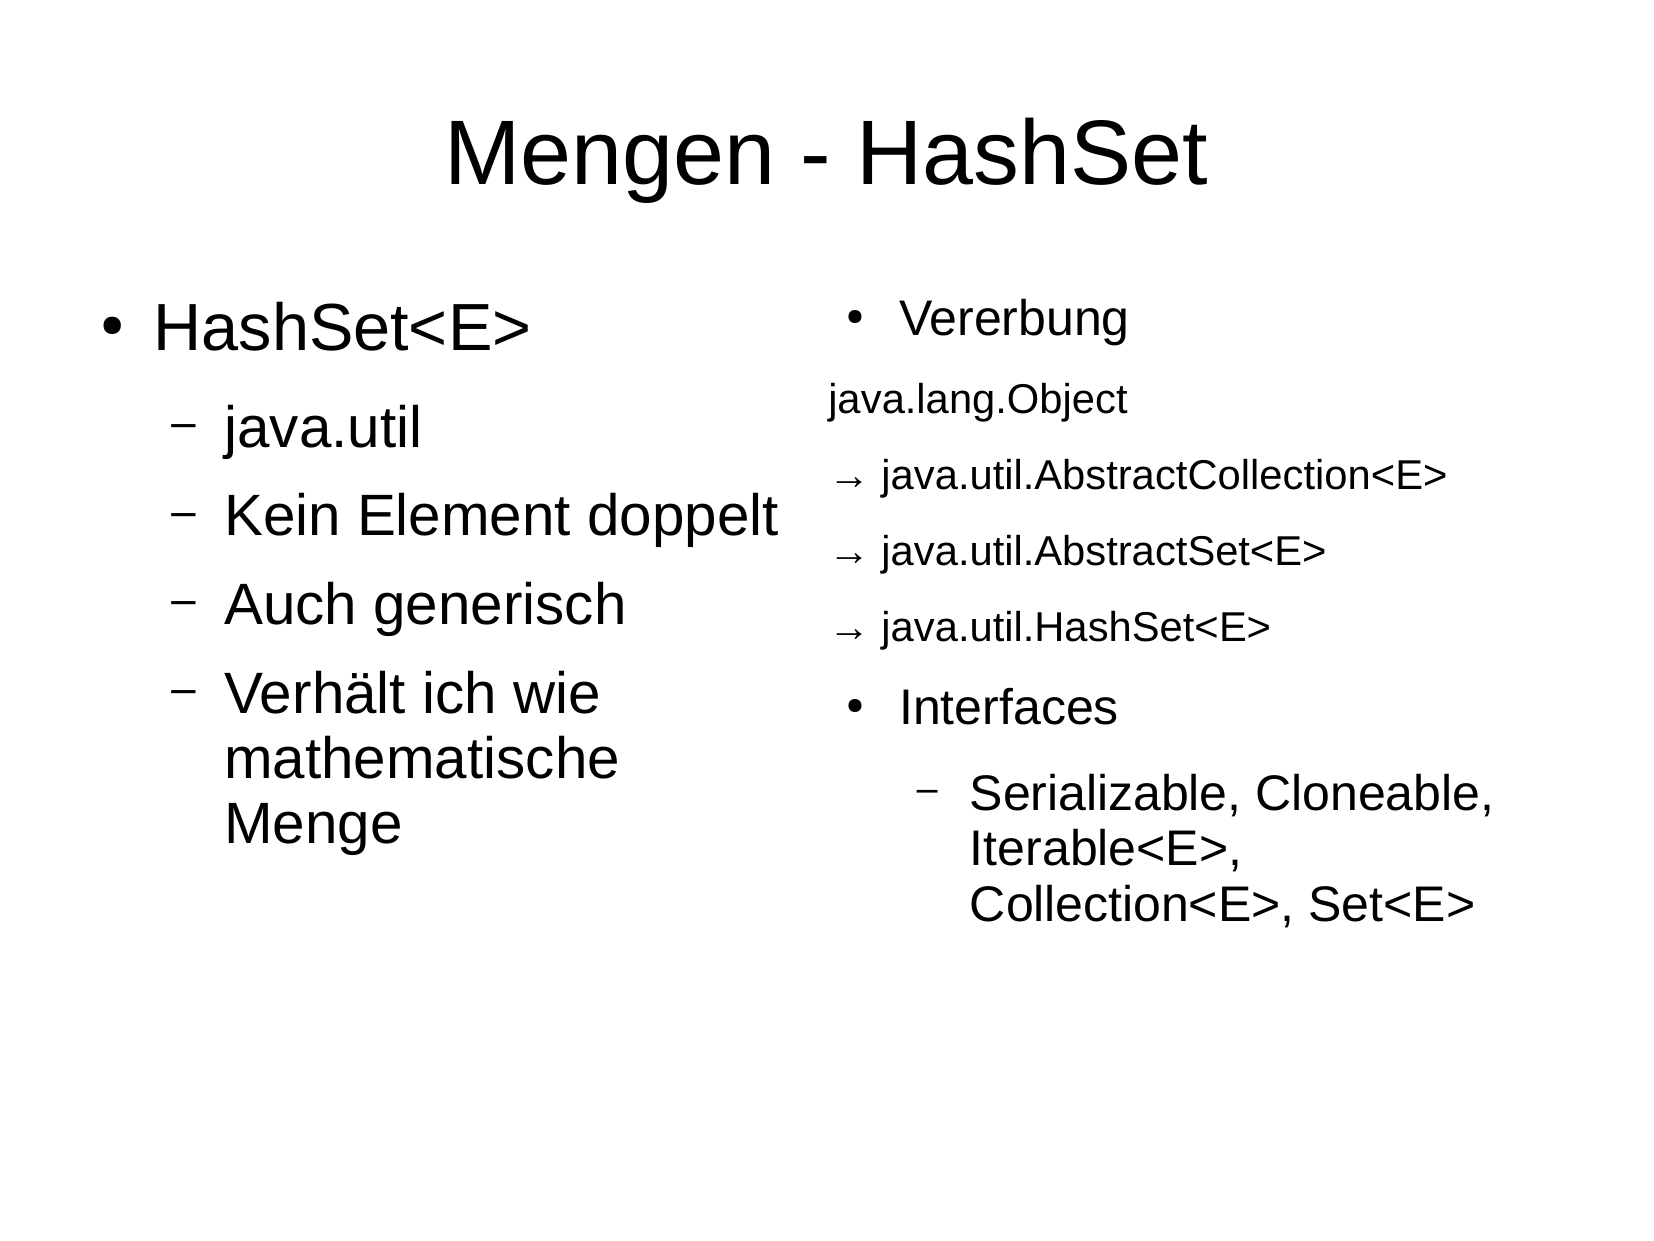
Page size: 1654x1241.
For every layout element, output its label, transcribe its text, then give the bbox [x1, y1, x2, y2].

list HashSet<E> java.util Kein Element doppelt Auch generisch Verhält ich wie mathematische Menge [82, 290, 793, 1010]
title Mengen - HashSet [82, 49, 1571, 257]
list Vererbung java.lang.Object → java.util.AbstractCollection<E> → java.util.AbstractSet<E> → java.util.HashSet<E> Interfaces Serializable, Cloneable, Iterable<E>, Collection<E>, Set<E> [828, 290, 1539, 1010]
